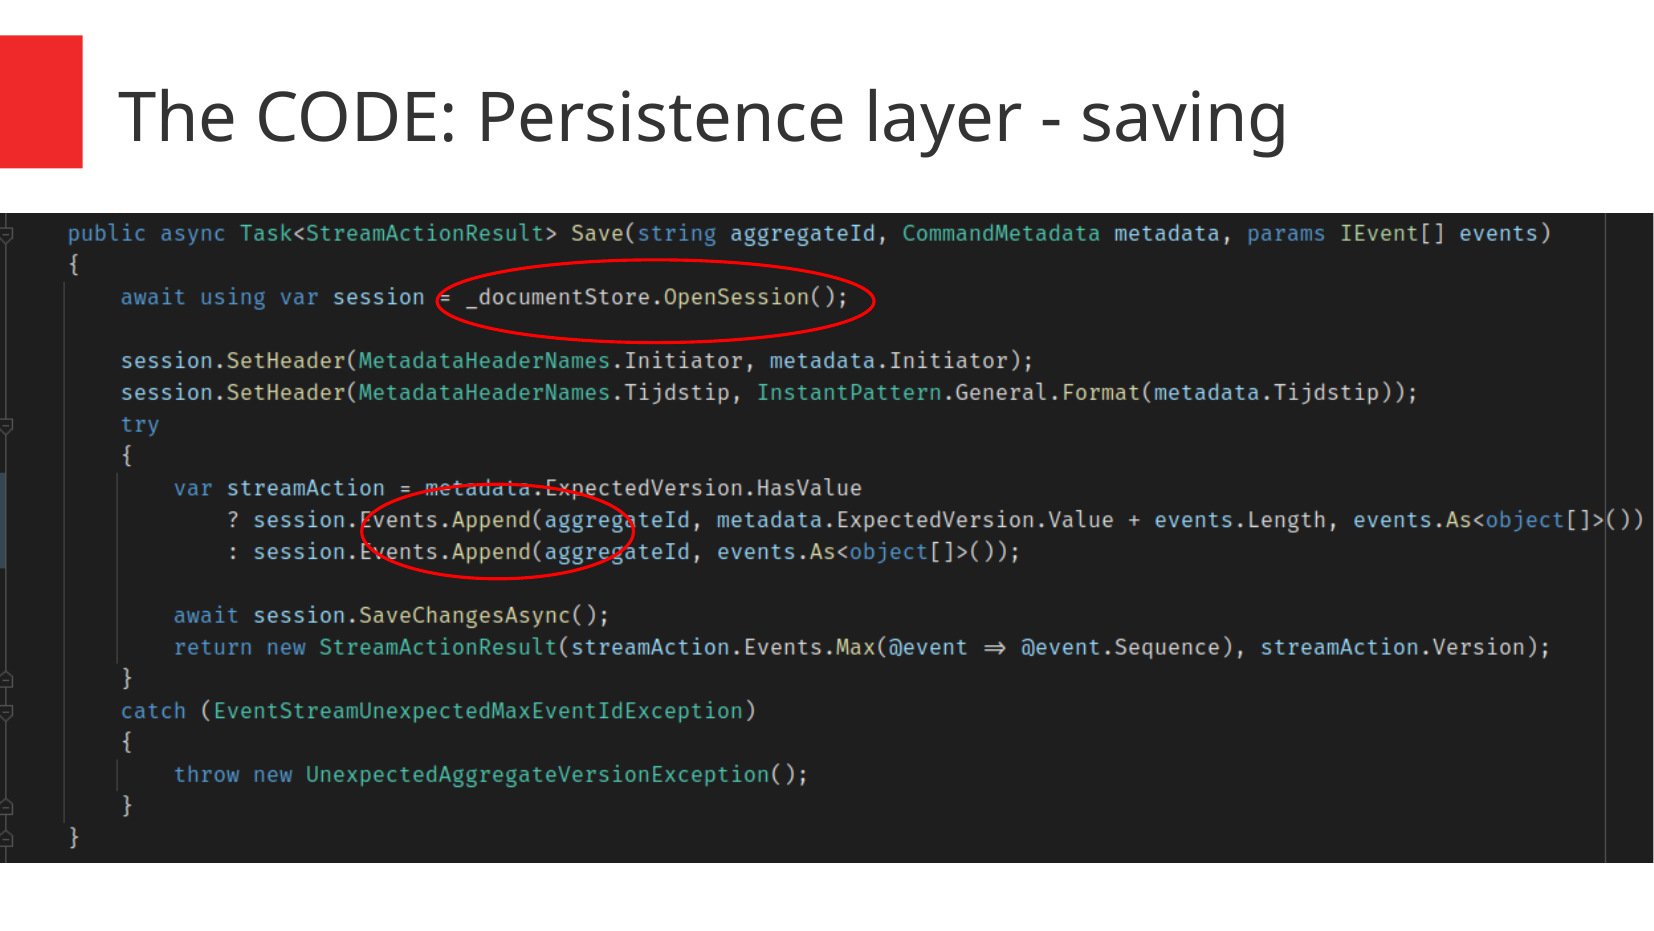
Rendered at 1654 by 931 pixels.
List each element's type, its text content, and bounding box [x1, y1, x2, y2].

picture [0, 213, 1654, 863]
title The CODE: Persistence layer - saving [118, 37, 1571, 193]
text_box [437, 259, 875, 343]
text_box [361, 484, 634, 579]
